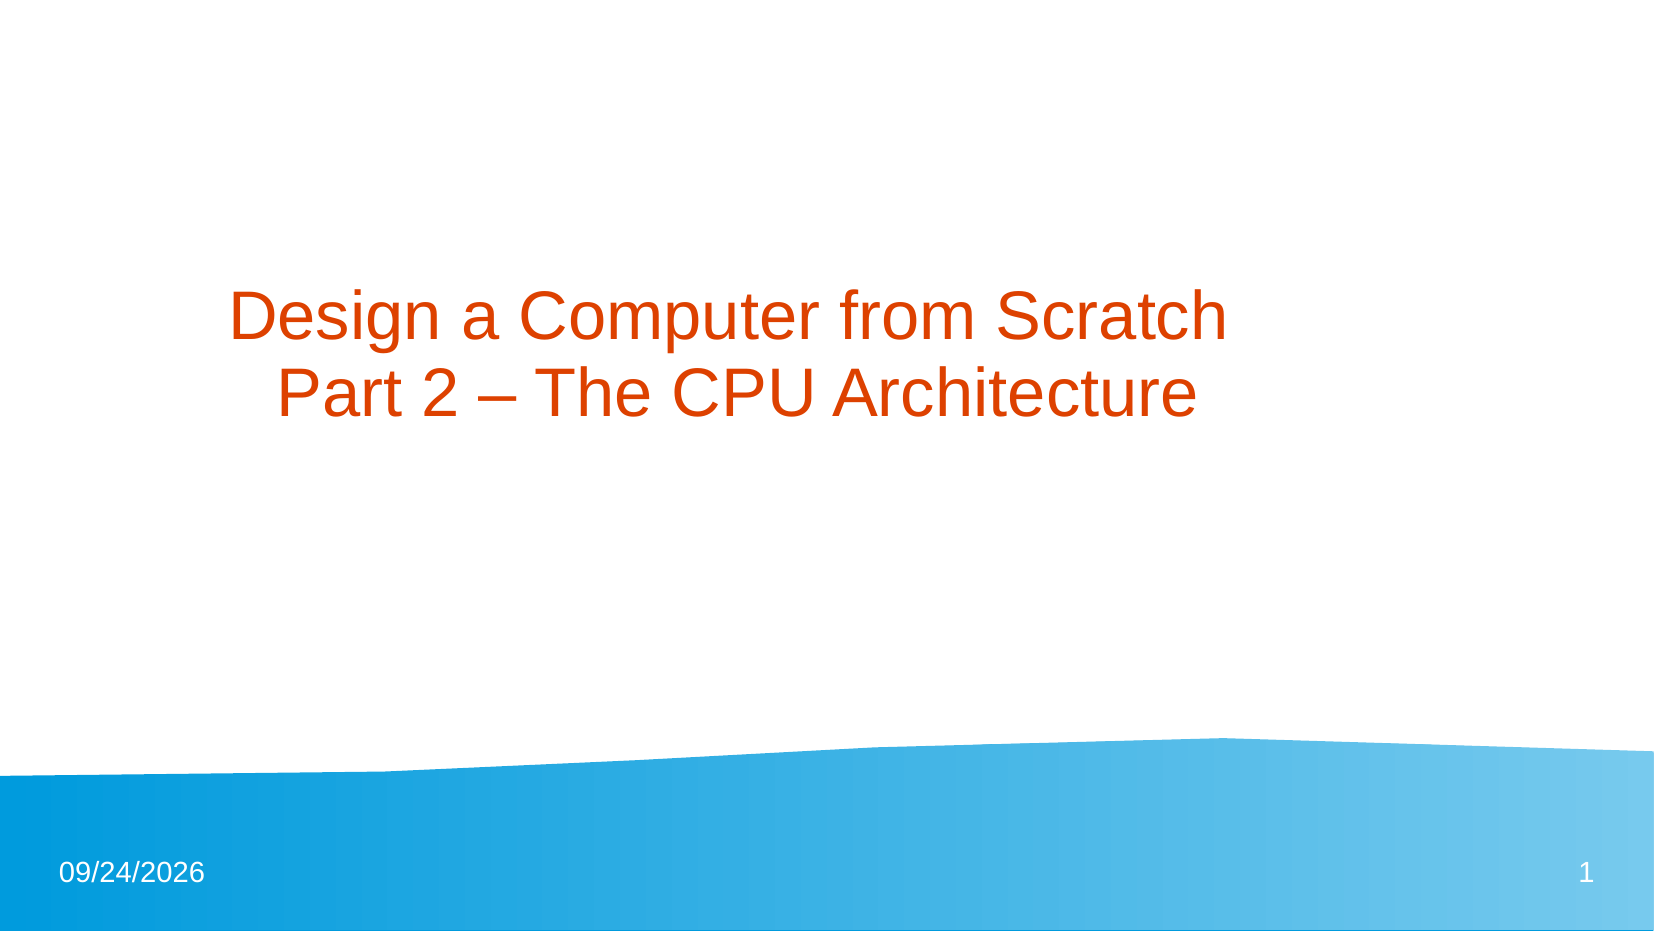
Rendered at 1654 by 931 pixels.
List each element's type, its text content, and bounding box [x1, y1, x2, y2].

title Design a Computer from Scratch Part 2 – The CPU Architecture [0, 265, 1477, 443]
